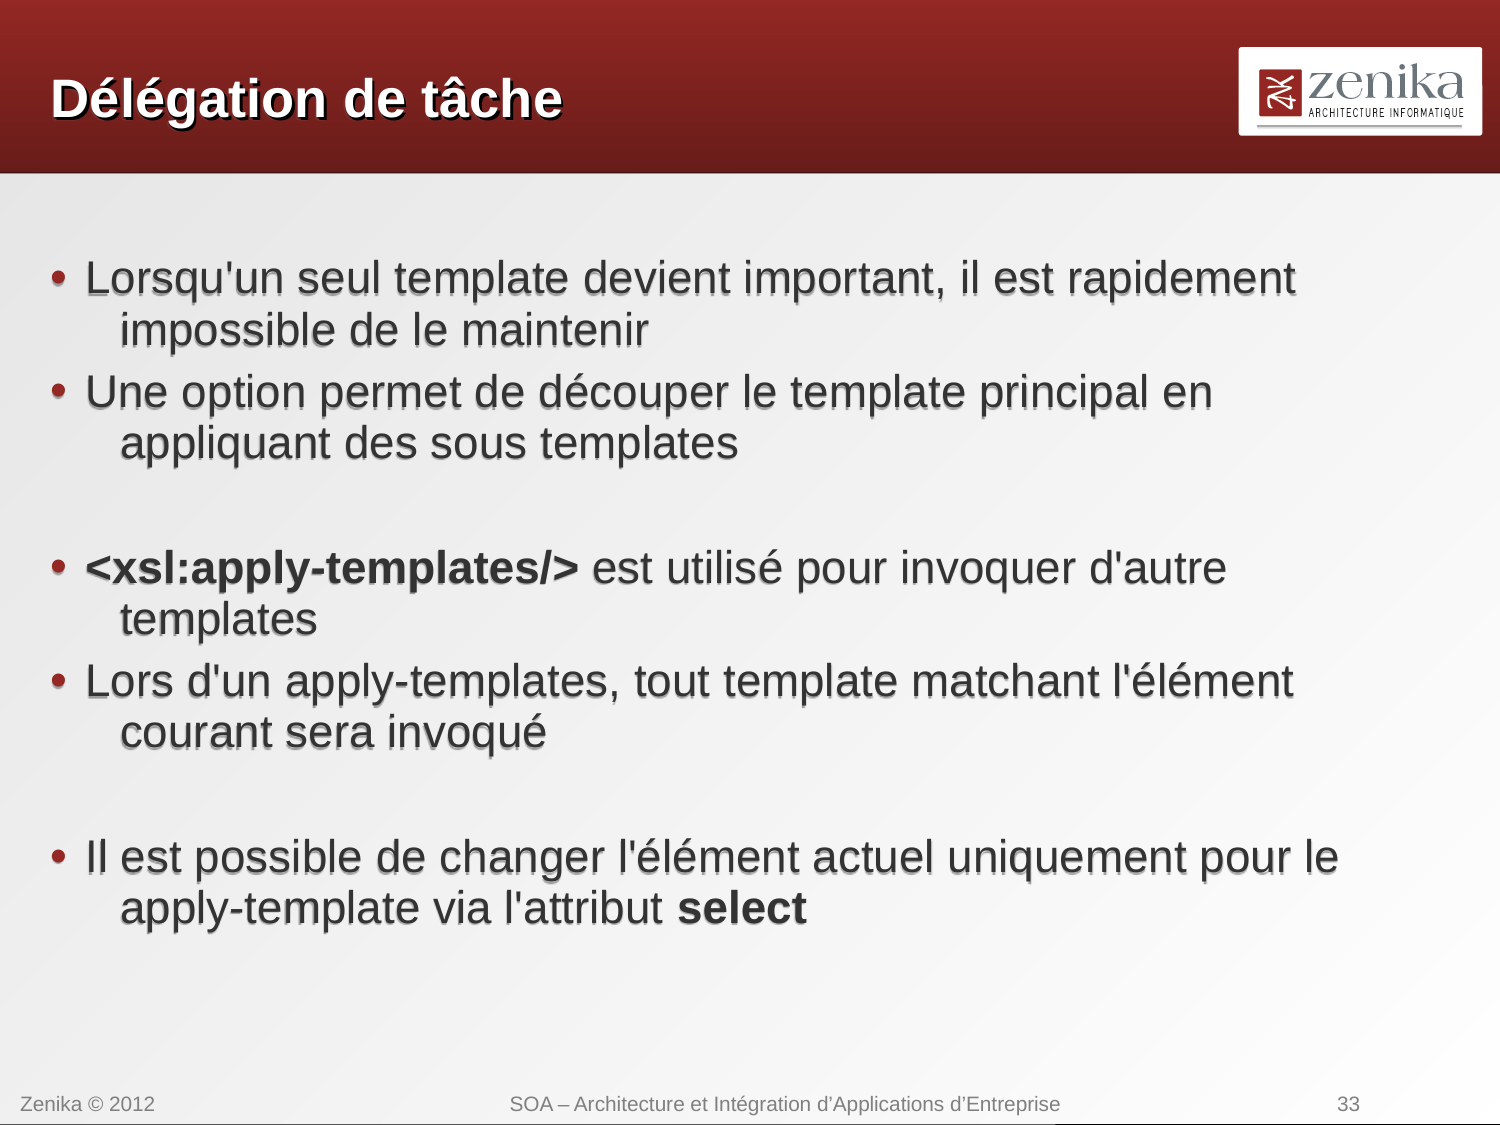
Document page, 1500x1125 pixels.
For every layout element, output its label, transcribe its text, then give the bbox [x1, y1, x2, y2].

list Lorsqu'un seul template devient important, il est rapidement impossible de le maintenir Une option permet de découper le template principal en appliquant des sous templates <xsl:apply-templates/> est utilisé pour invoquer d'autre templates Lors d'un apply-templates, tout template matchant l'élément courant sera invoqué Il est possible de changer l'élément actuel uniquement pour le apply-template via l'attribut select [50, 249, 1435, 1079]
title Délégation de tâche [50, 15, 1206, 180]
